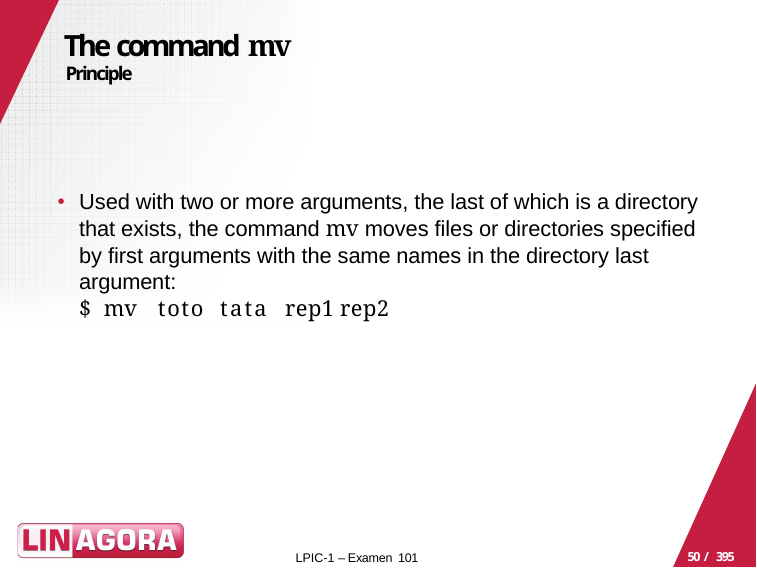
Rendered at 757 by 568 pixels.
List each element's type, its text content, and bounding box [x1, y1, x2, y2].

text_box The command mv Principle [63, 26, 697, 122]
picture [0, 0, 352, 352]
text_box LPIC-1 – Examen 101 [293, 549, 420, 568]
text_box Used with two or more arguments, the last of which is a directory that exists, the command mv moves files or directories specified by first arguments with the same names in the directory last argument: $ mv toto tata rep1 rep2 [55, 187, 711, 331]
text_box [17, 520, 184, 562]
text_box <numéro> / 395 [683, 549, 747, 568]
